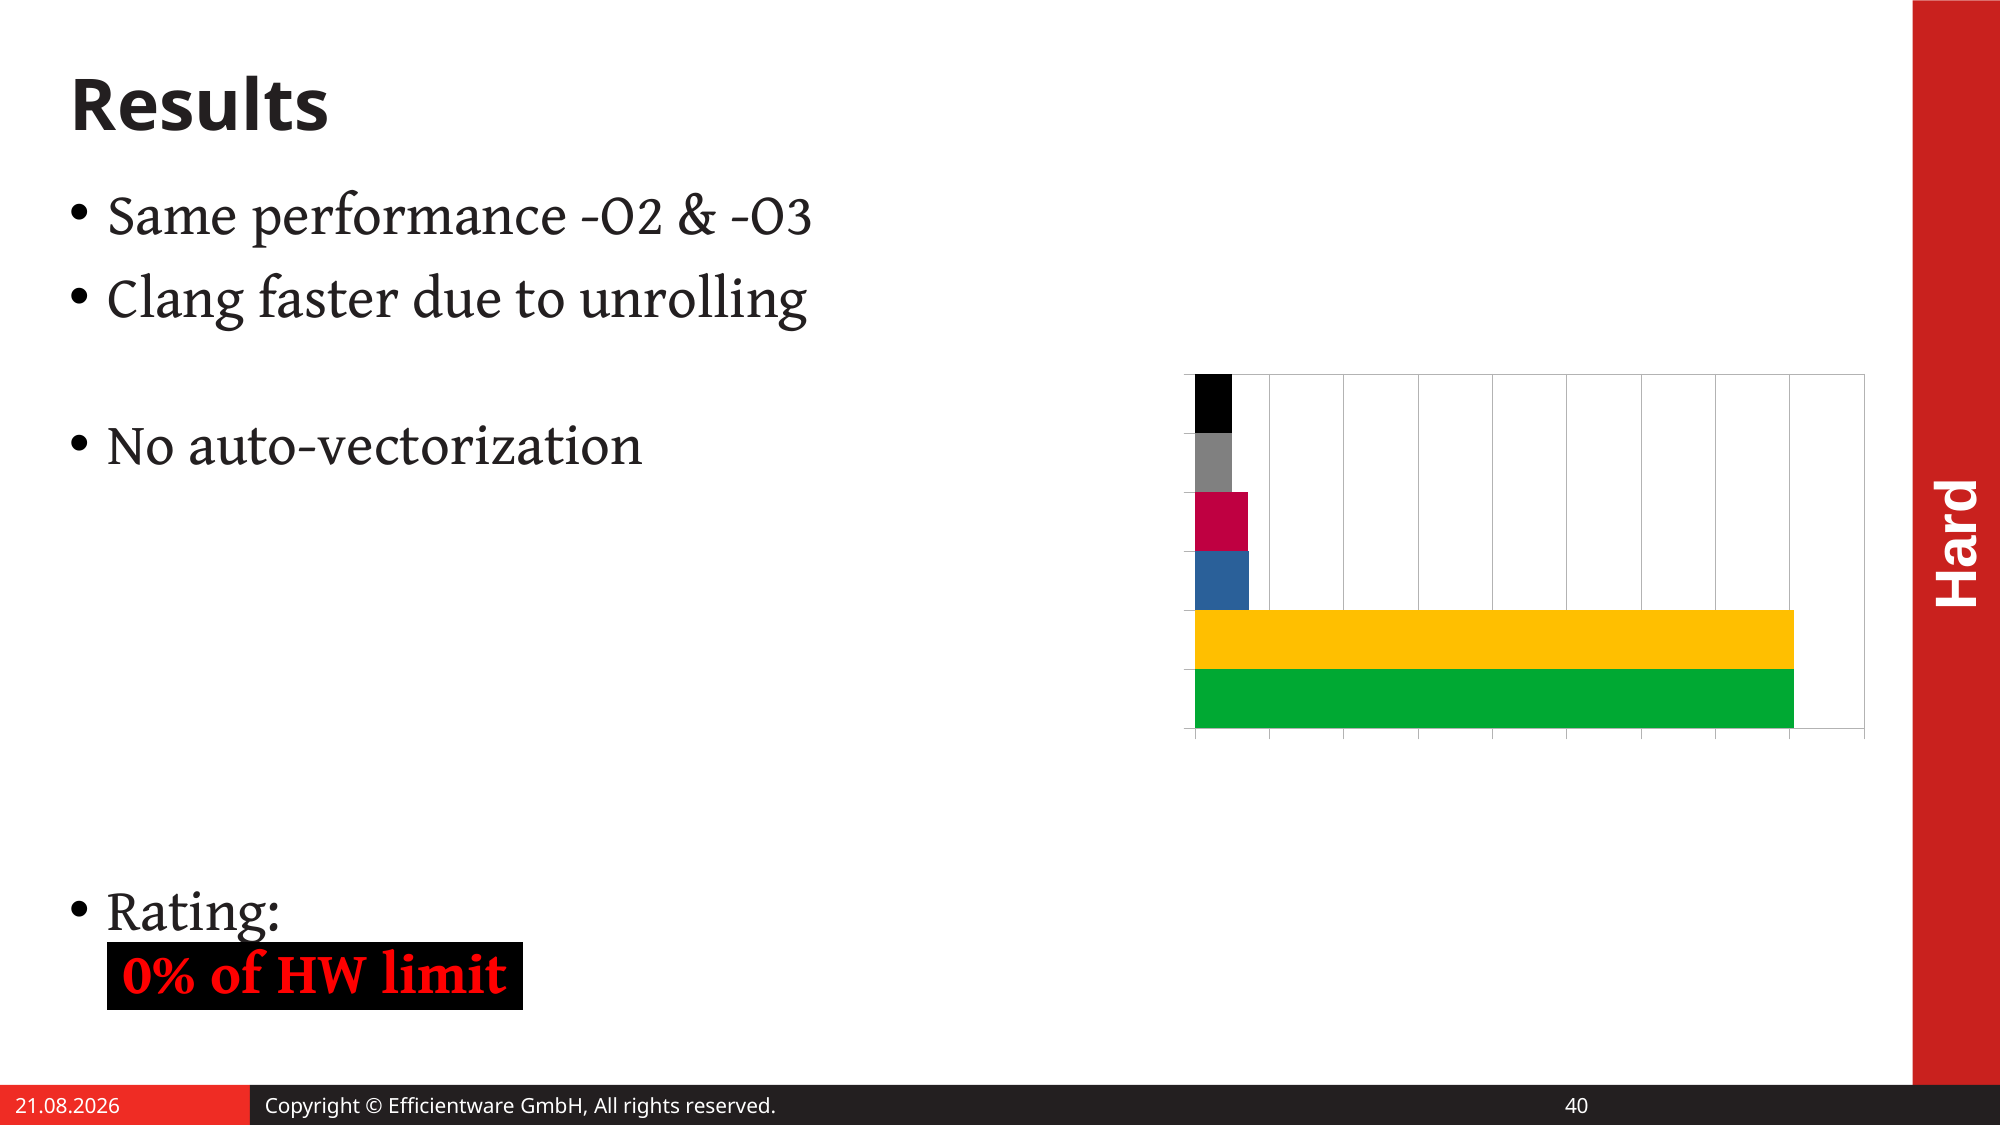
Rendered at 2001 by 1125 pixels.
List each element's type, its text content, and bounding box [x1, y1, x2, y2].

text_box Hard [1912, 0, 2000, 1084]
slide_number <number> [1550, 1084, 2000, 1125]
title Results [55, 52, 1945, 156]
footer Copyright © Efficientware GmbH, All rights reserved. [249, 1084, 1550, 1125]
picture [900, 284, 1897, 788]
list Same performance -O2 & -O3 Clang faster due to unrolling No auto-vectorization Rating: 0% of HW limit [55, 176, 983, 1063]
slide_number 02.11.2025 [0, 1084, 249, 1125]
